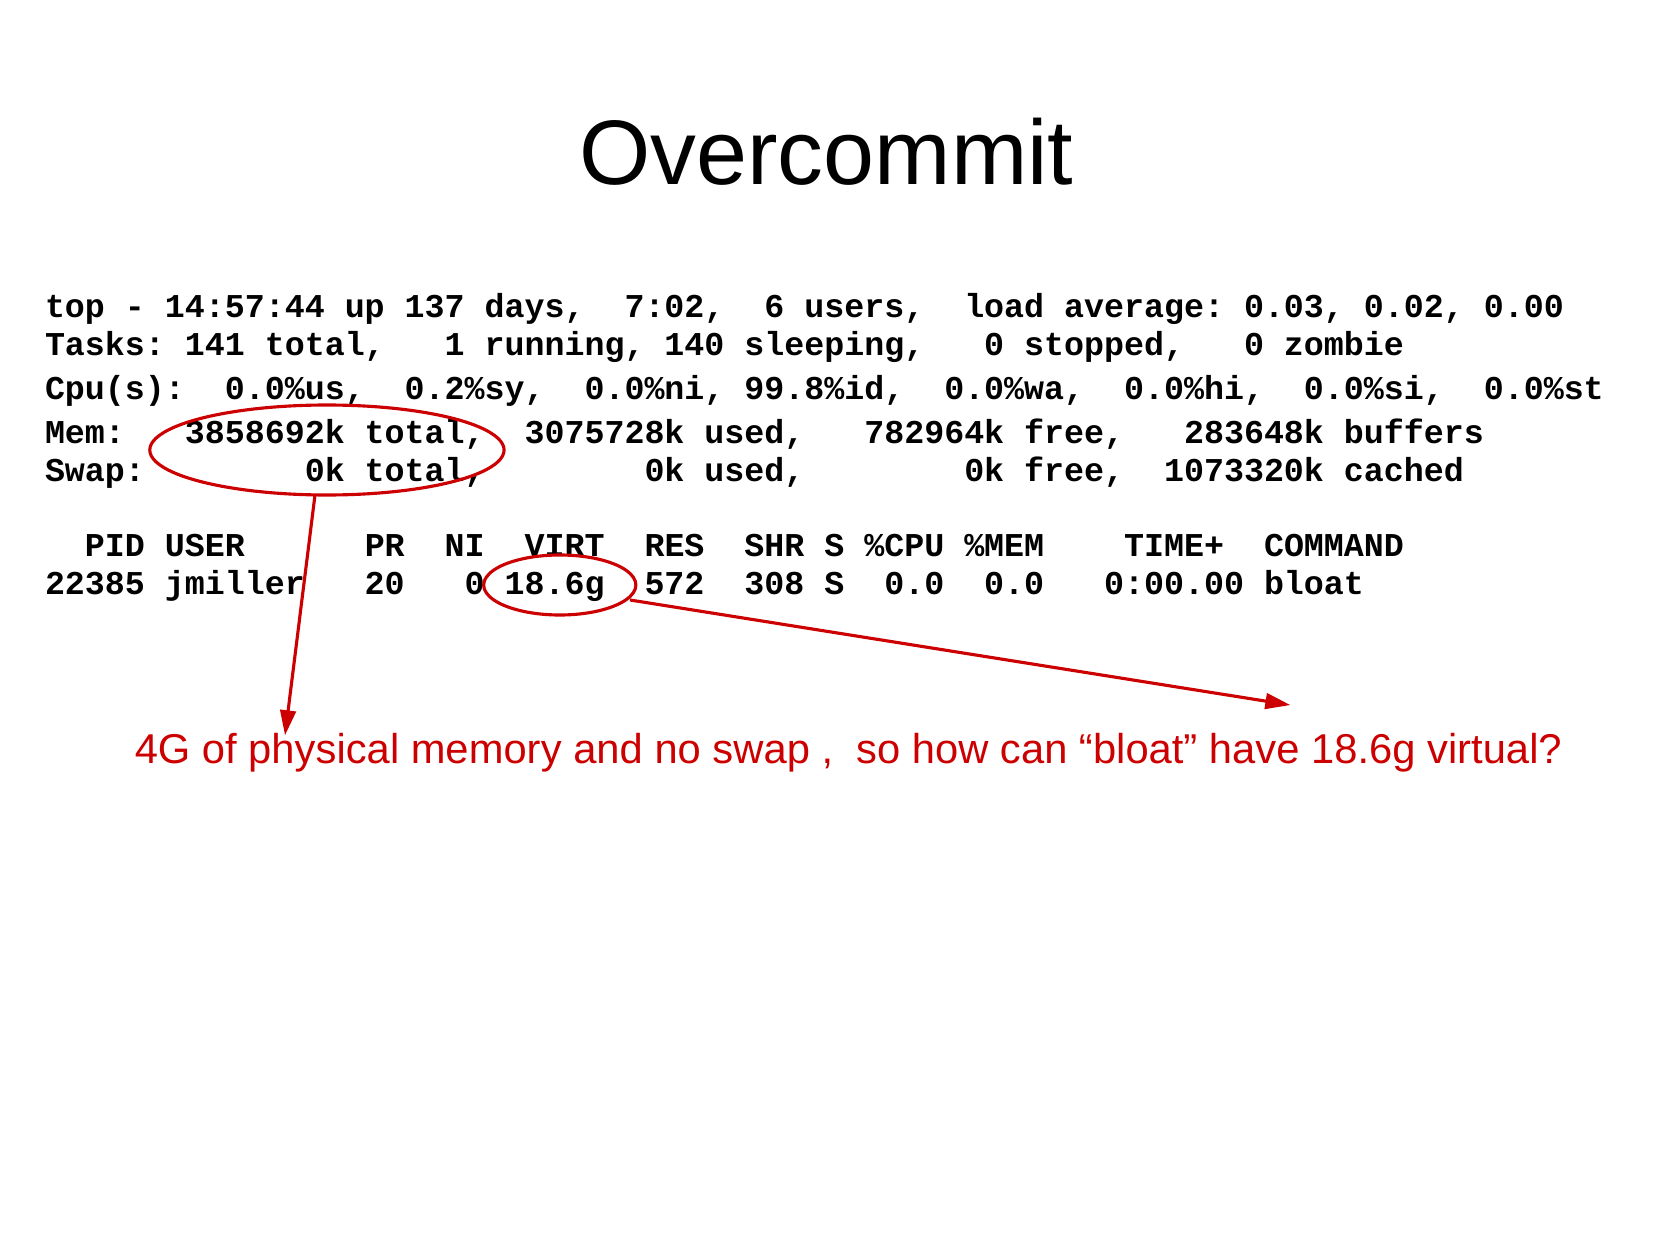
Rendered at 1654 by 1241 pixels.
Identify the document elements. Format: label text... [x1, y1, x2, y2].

text_box 4G of physical memory and no swap , so how can “bloat” have 18.6g virtual? [120, 718, 1577, 781]
list top - 14:57:44 up 137 days, 7:02, 6 users, load average: 0.03, 0.02, 0.00 Tasks: 141 total, 1 running, 140 sleeping, 0 stopped, 0 zombie Cpu(s): 0.0%us, 0.2%sy, 0.0%ni, 99.8%id, 0.0%wa, 0.0%hi, 0.0%si, 0.0%st Mem: 3858692k total, 3075728k used, 782964k free, 283648k buffers Swap: 0k total, 0k used, 0k free, 1073320k cached PID USER PR NI VIRT RES SHR S %CPU %MEM TIME+ COMMAND 22385 jmiller 20 0 18.6g 572 308 S 0.0 0.0 0:00.00 bloat [45, 290, 1606, 681]
title Overcommit [82, 49, 1571, 257]
list top - 14:57:44 up 137 days, 7:02, 6 users, load average: 0.03, 0.02, 0.00 Tasks: 141 total, 1 running, 140 sleeping, 0 stopped, 0 zombie Cpu(s): 0.0%us, 0.2%sy, 0.0%ni, 99.8%id, 0.0%wa, 0.0%hi, 0.0%si, 0.0%st Mem: 3858692k total, 3075728k used, 782964k free, 283648k buffers Swap: 0k total, 0k used, 0k free, 1073320k cached PID USER PR NI VIRT RES SHR S %CPU %MEM TIME+ COMMAND 22385 jmiller 20 0 18.6g 572 308 S 0.0 0.0 0:00.00 bloat [152, 407, 502, 493]
